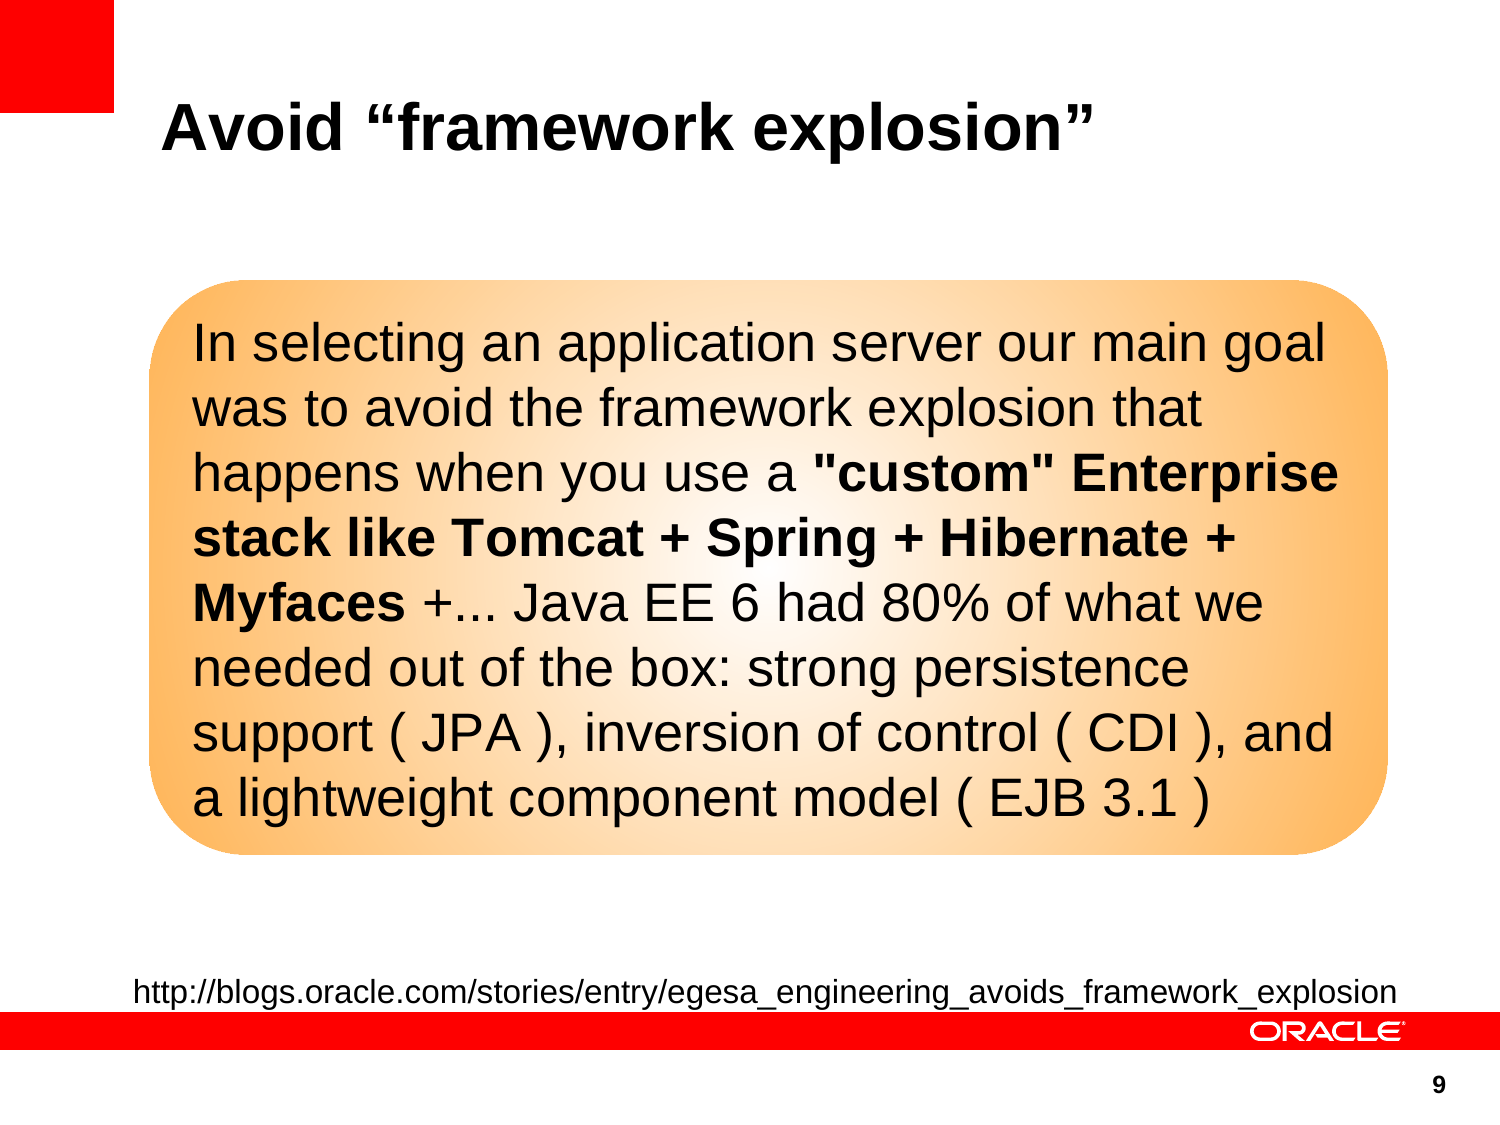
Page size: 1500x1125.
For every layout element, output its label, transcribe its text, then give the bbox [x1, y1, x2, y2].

text_box http://blogs.oracle.com/stories/entry/egesa_engineering_avoids_framework_explosion [118, 962, 1445, 1038]
picture [0, 1012, 1500, 1050]
title Avoid “framework explosion” [145, 49, 1390, 205]
text_box In selecting an application server our main goal was to avoid the framework explosion that happens when you use a "custom" Enterprise stack like Tomcat + Spring + Hibernate + Myfaces +... Java EE 6 had 80% of what we needed out of the box: strong persistence support ( JPA ), inversion of control ( CDI ), and a lightweight component model ( EJB 3.1 ) [149, 280, 1388, 855]
picture [0, 0, 114, 113]
